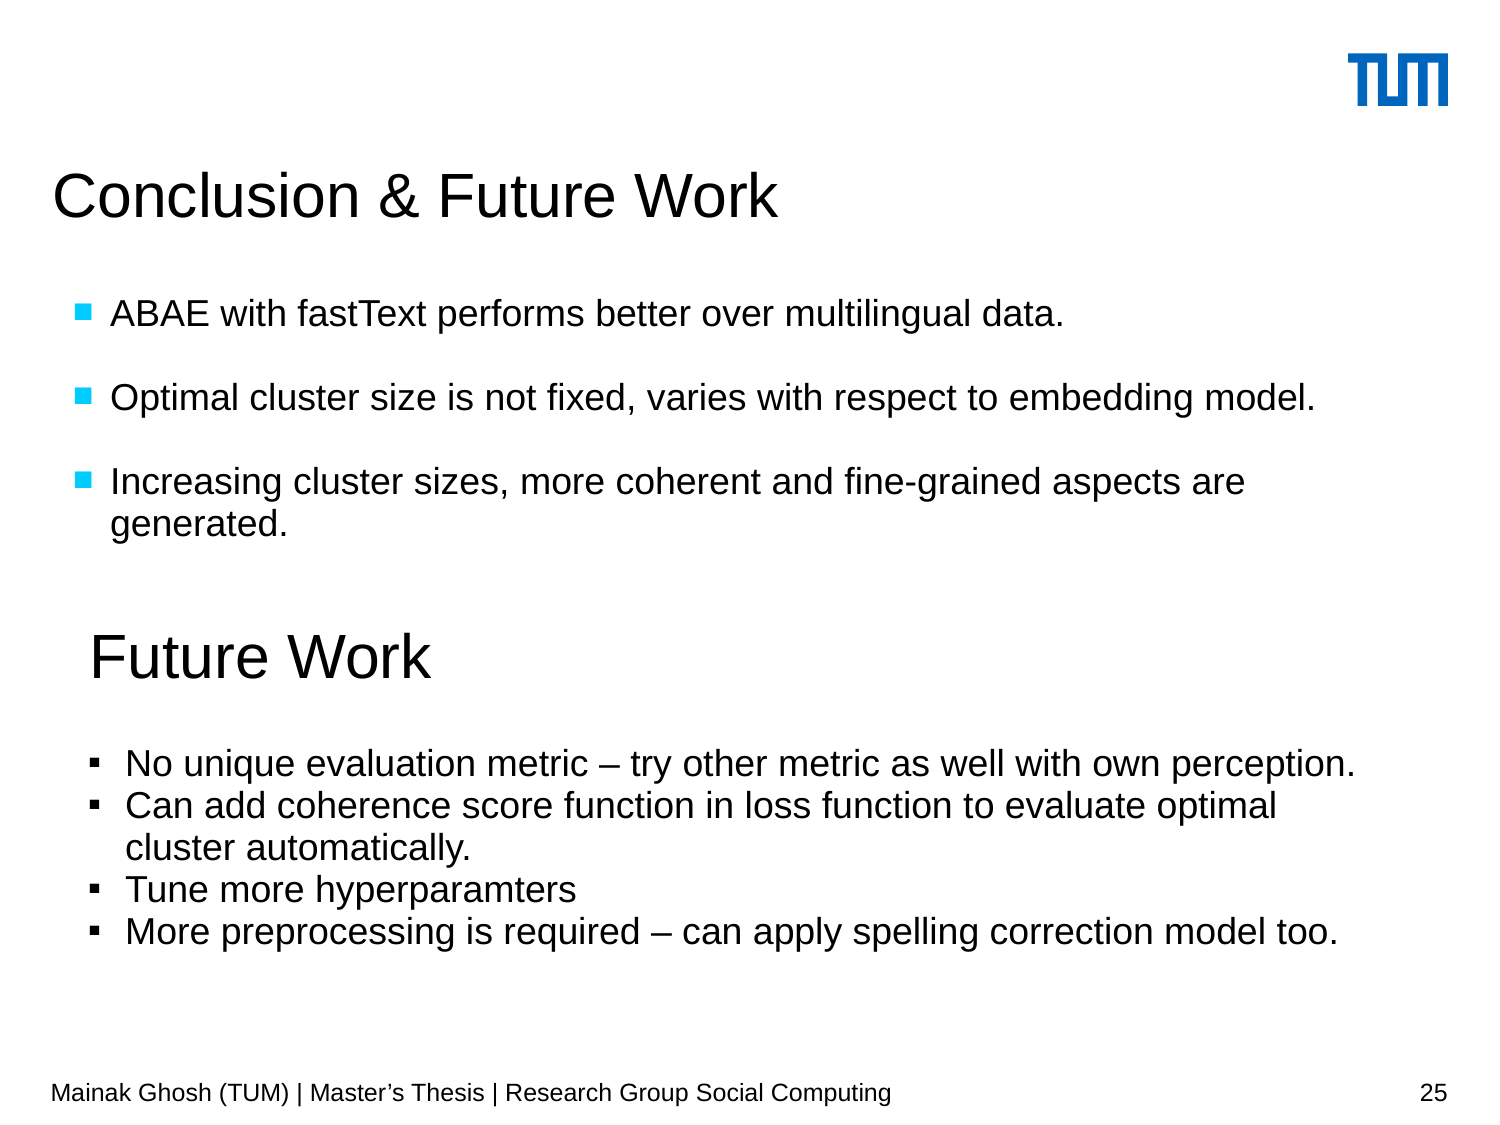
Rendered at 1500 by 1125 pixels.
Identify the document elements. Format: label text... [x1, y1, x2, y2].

slide_number <number> [1112, 1061, 1448, 1122]
text_box ABAE with fastText performs better over multilingual data. Optimal cluster size is not fixed, varies with respect to embedding model. Increasing cluster sizes, more coherent and fine-grained aspects are generated. [60, 285, 1381, 552]
text_box Mainak Ghosh (TUM) | Master’s Thesis | Research Group Social Computing [50, 1061, 1112, 1122]
text_box No unique evaluation metric – try other metric as well with own perception. Can add coherence score function in loss function to evaluate optimal cluster automatically. Tune more hyperparamters More preprocessing is required – can apply spelling correction model too. [75, 735, 1381, 960]
title Conclusion & Future Work [52, 163, 1449, 231]
text_box Future Work [75, 615, 1366, 700]
